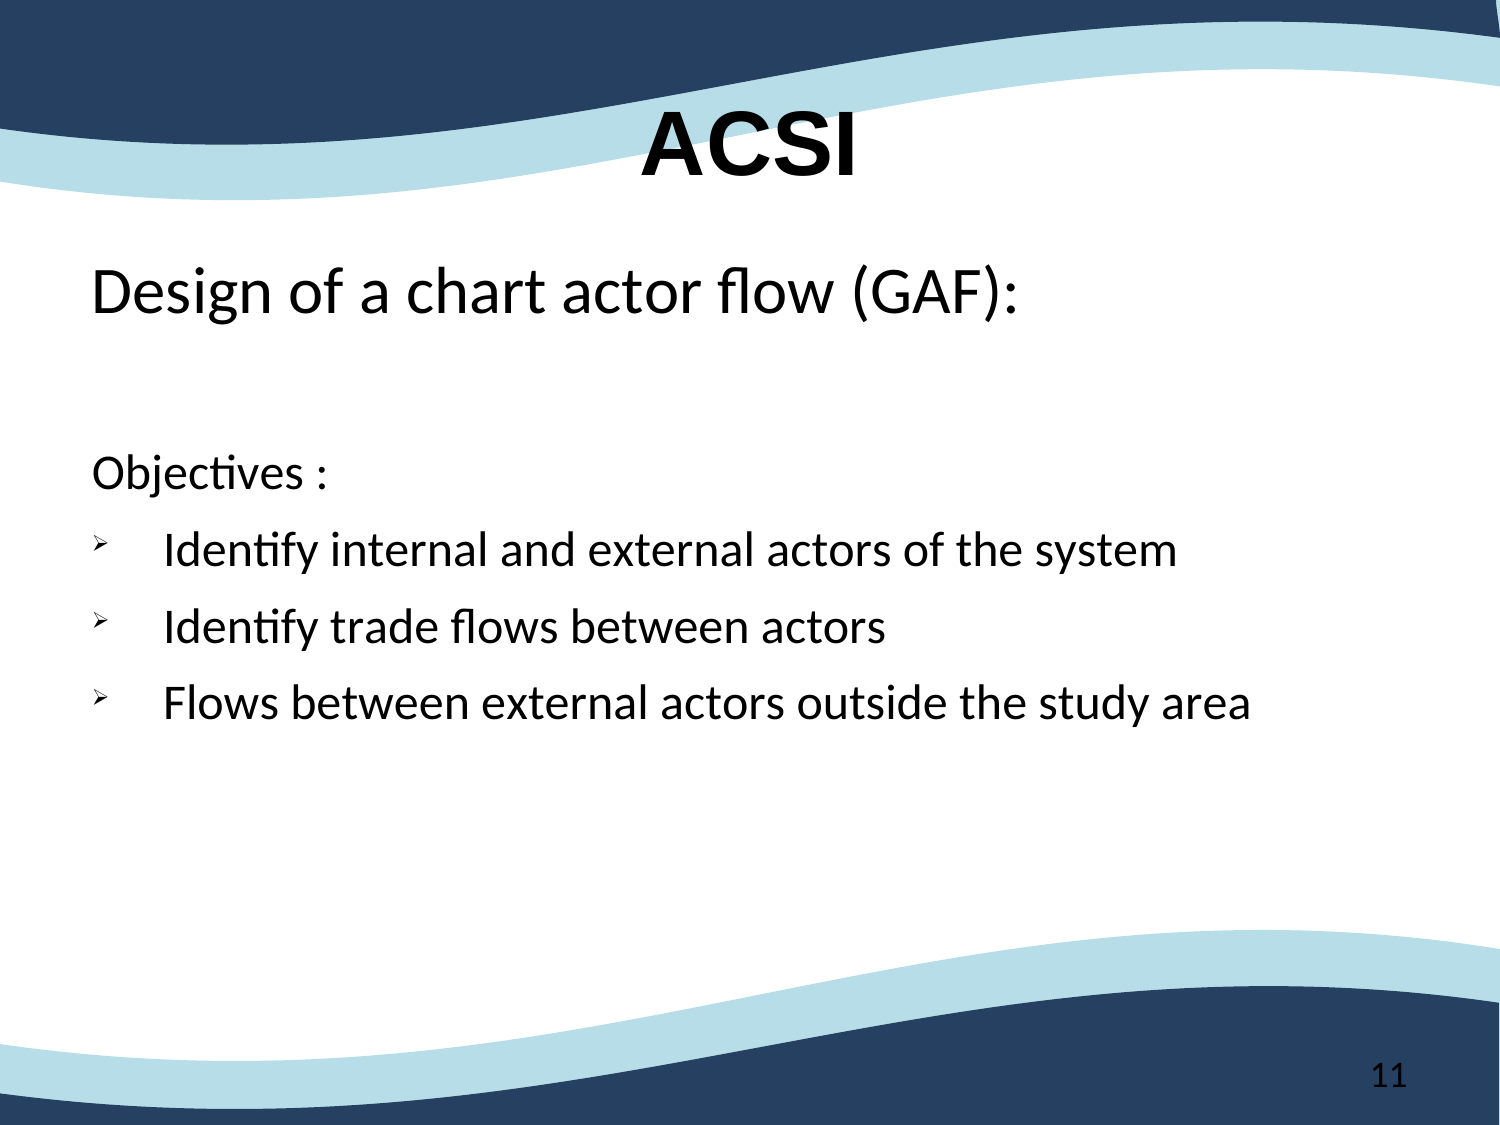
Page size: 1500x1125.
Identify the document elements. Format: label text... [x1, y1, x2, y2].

title ACSI [74, 21, 1425, 238]
list Design of a chart actor flow (GAF): Objectives : Identify internal and external actors of the system Identify trade flows between actors Flows between external actors outside the study area [74, 238, 1425, 1125]
